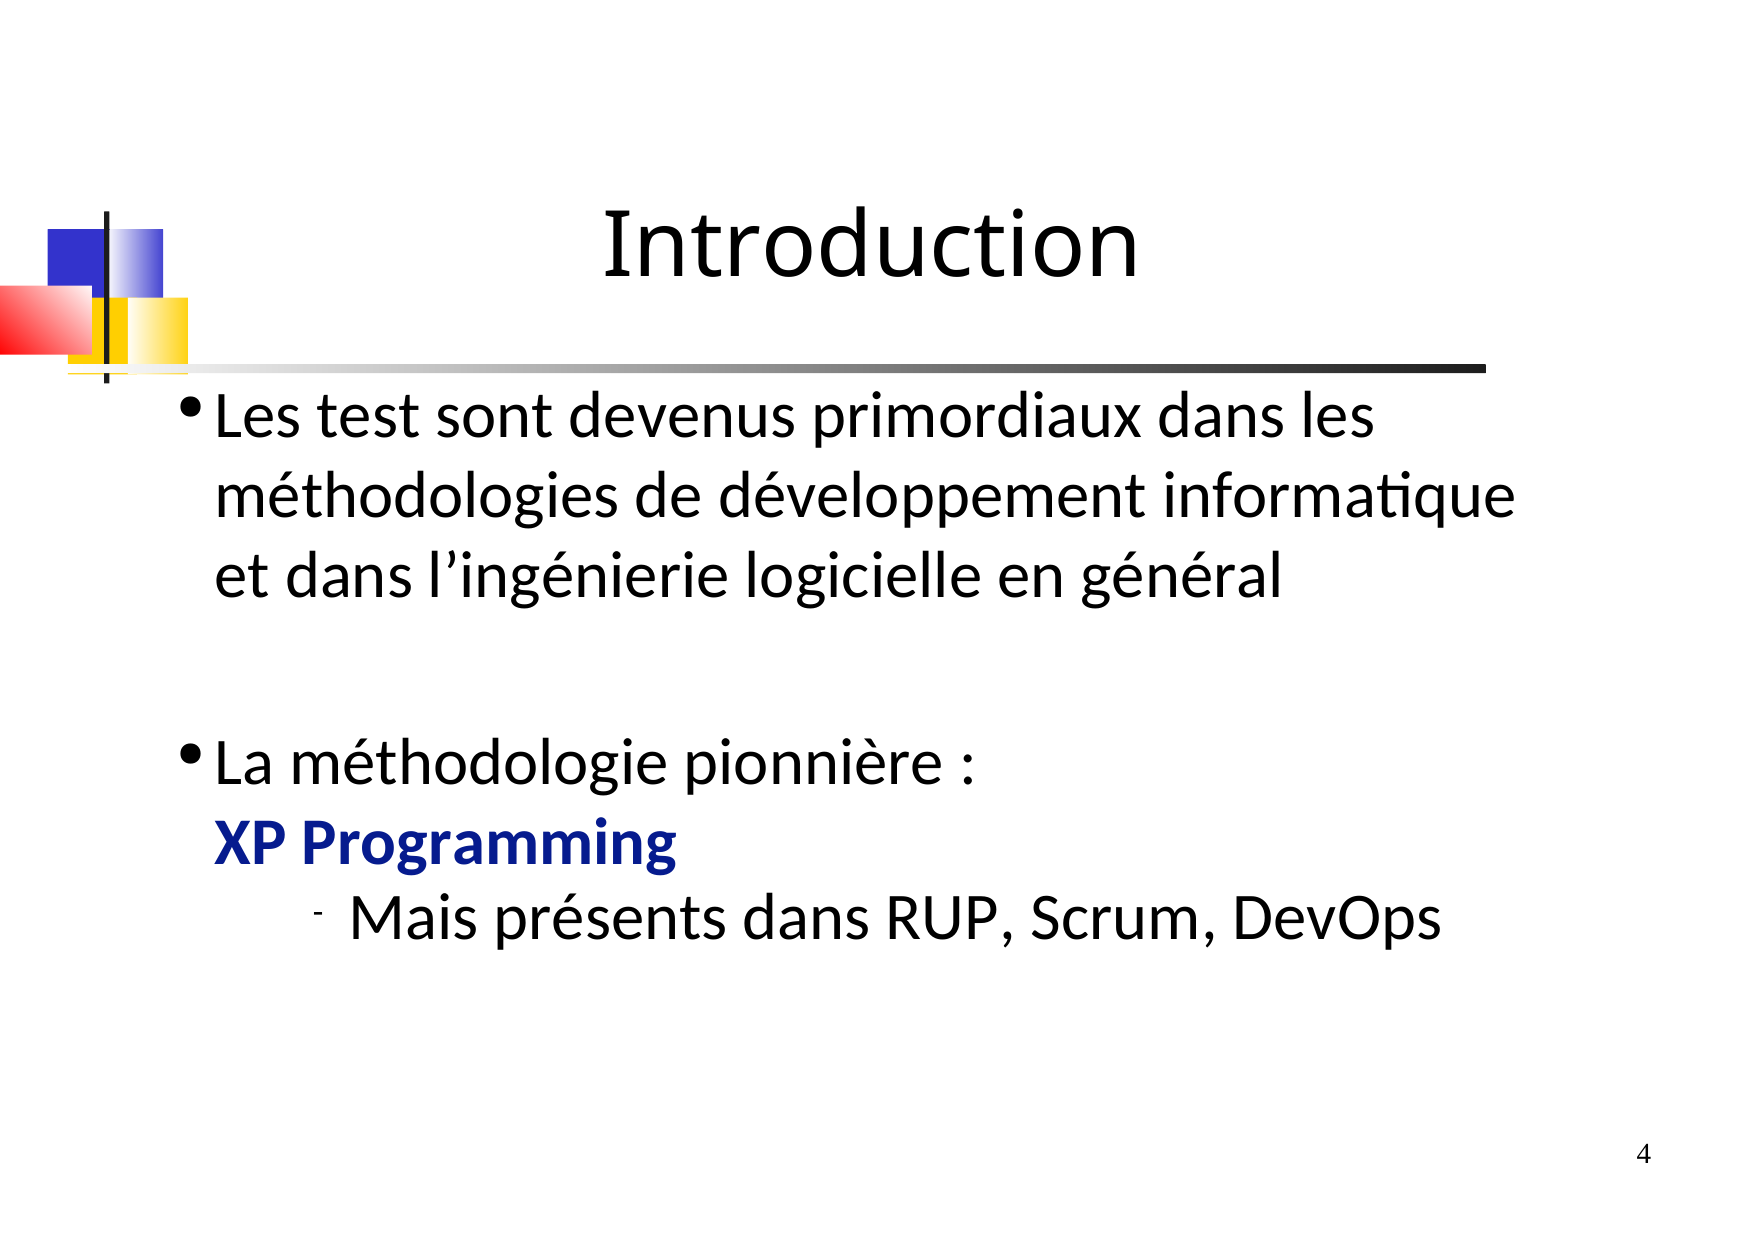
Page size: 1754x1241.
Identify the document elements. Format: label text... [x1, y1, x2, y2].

list Les test sont devenus primordiaux dans les méthodologies de développement informatique et dans l’ingénierie logicielle en général La méthodologie pionnière : XP Programming Mais présents dans RUP, Scrum, DevOps [179, 371, 1567, 1091]
title Introduction [179, 139, 1567, 351]
